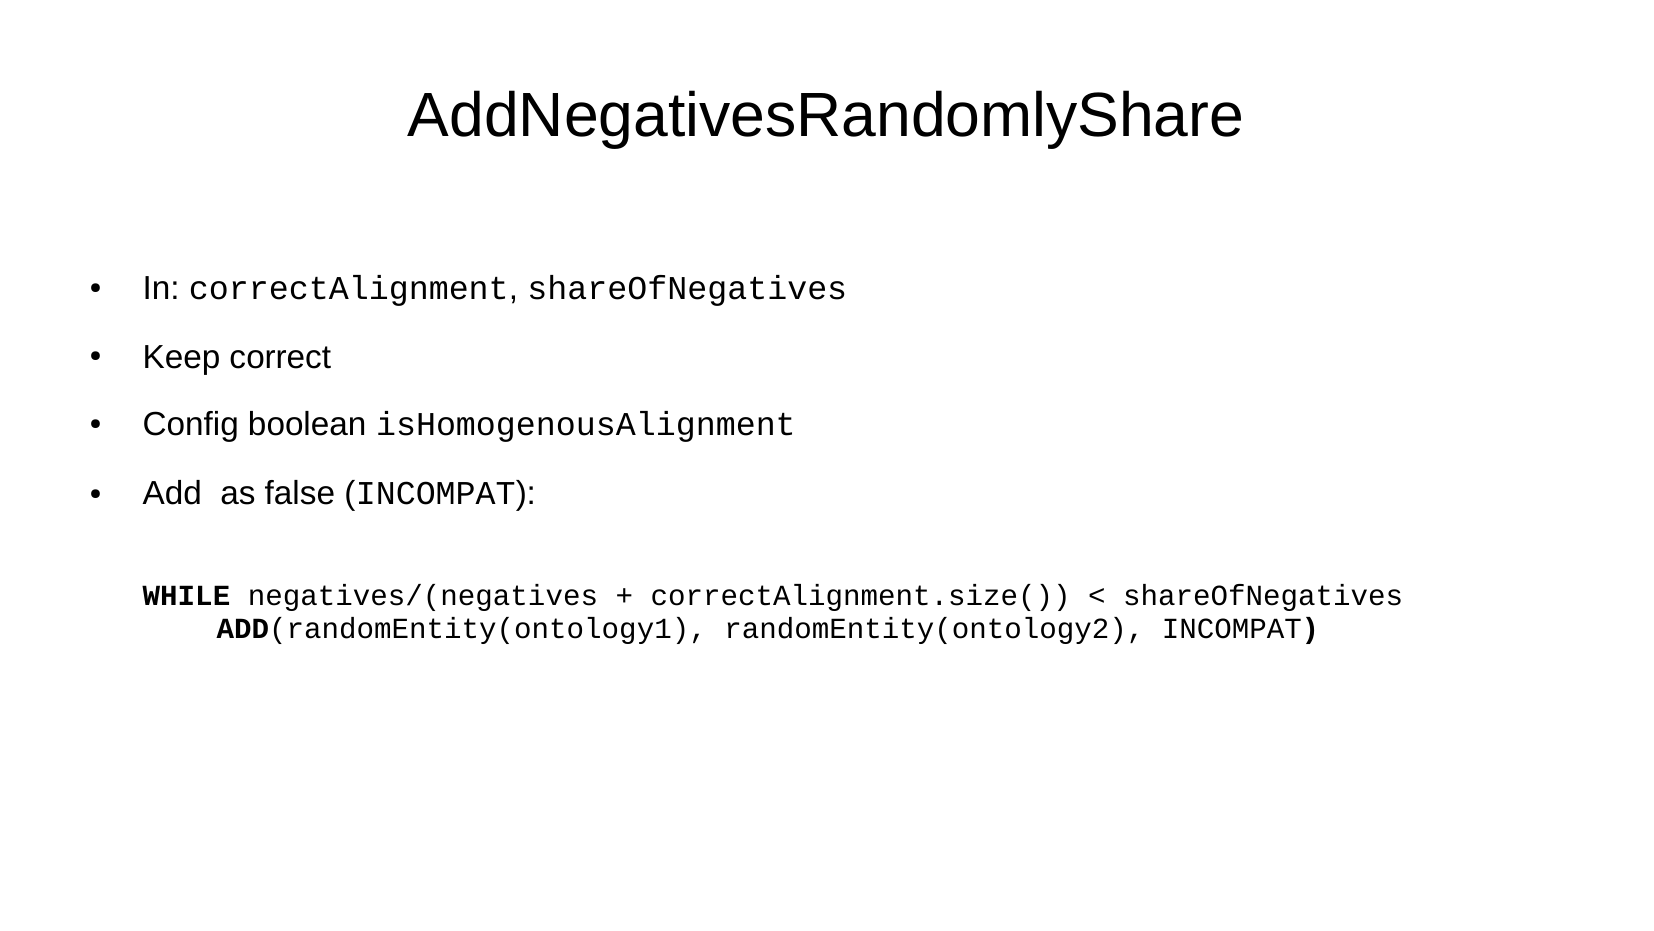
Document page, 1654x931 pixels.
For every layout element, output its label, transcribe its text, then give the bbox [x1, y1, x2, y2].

list In: correctAlignment, shareOfNegatives Keep correct Config boolean isHomogenousAlignment Add as false (INCOMPAT): WHILE negatives/(negatives + correctAlignment.size()) < shareOfNegatives ADD(randomEntity(ontology1), randomEntity(ontology2), INCOMPAT) [71, 269, 1561, 809]
title AddNegativesRandomlyShare [82, 37, 1571, 193]
